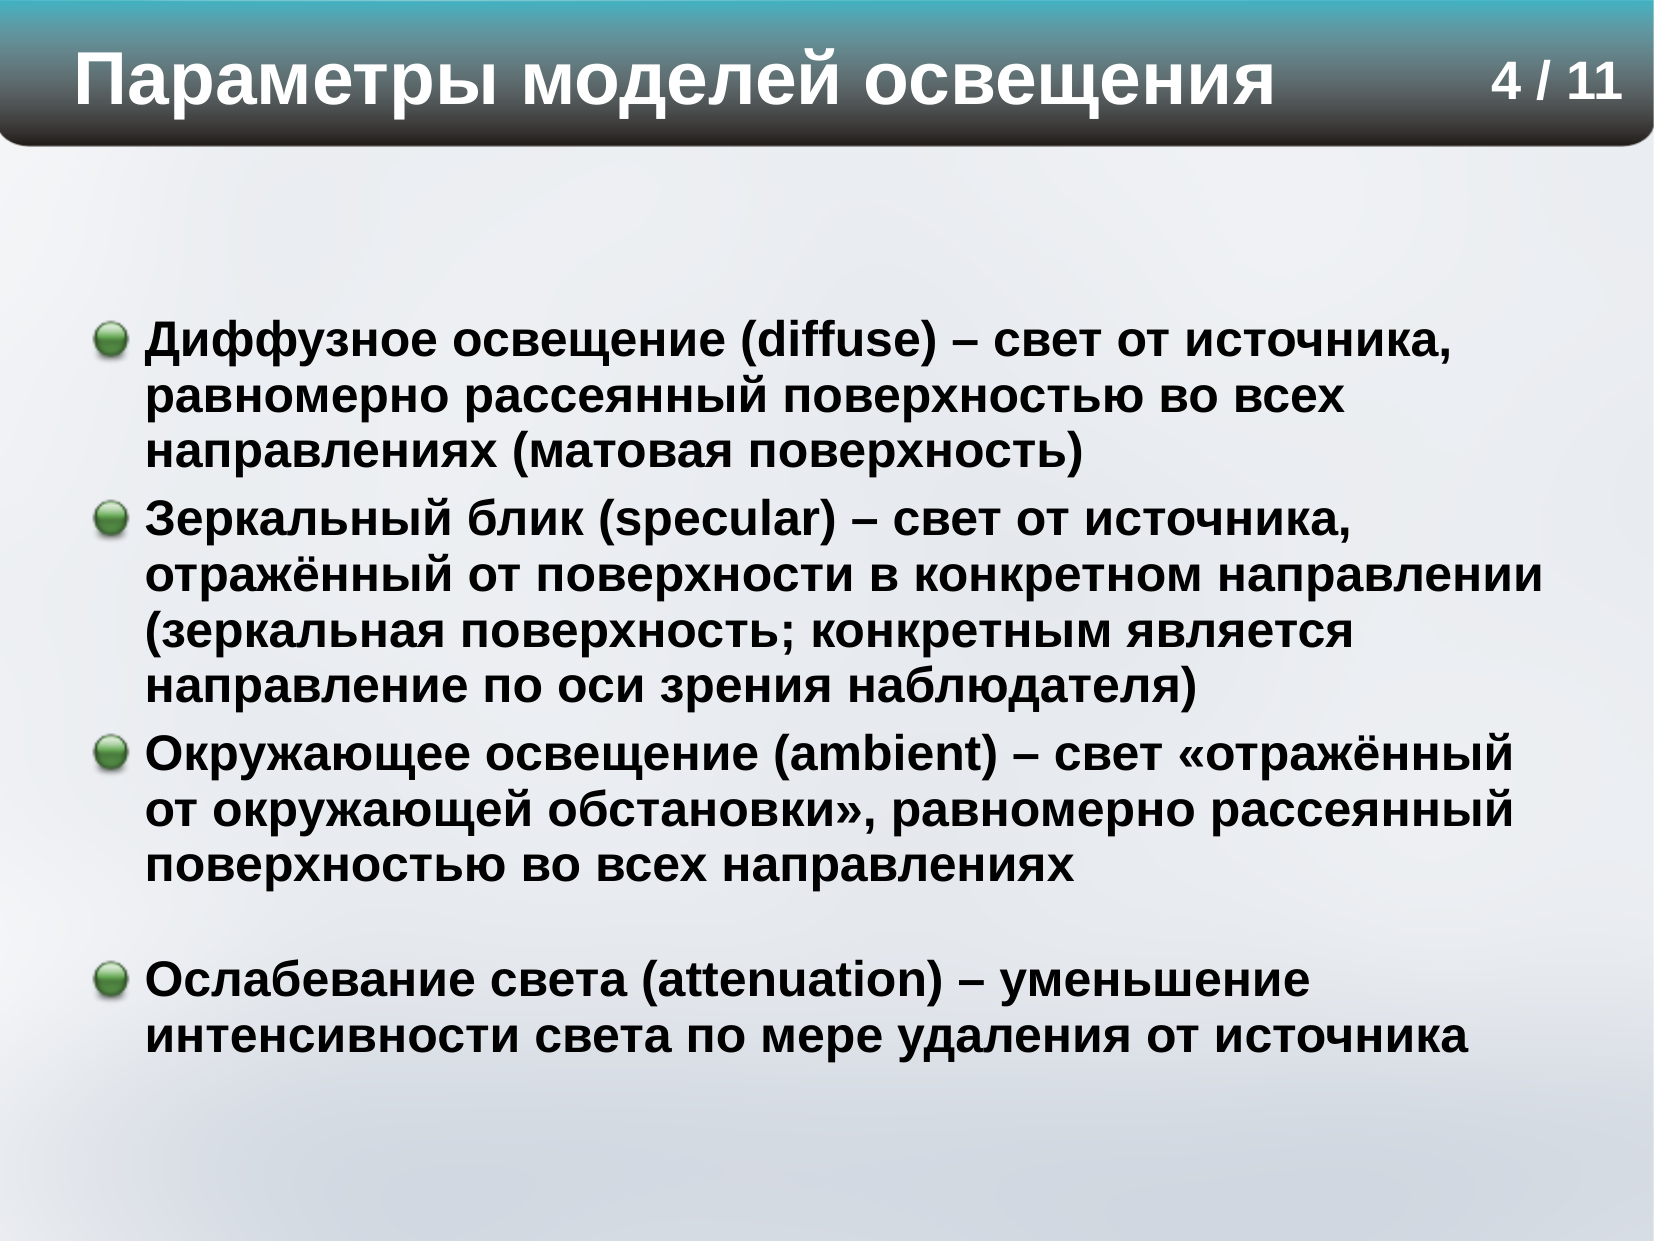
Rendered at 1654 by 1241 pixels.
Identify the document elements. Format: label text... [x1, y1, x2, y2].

text_box Параметры моделей освещения [59, 29, 1359, 129]
picture [0, 0, 1654, 1241]
text_box <number> / 11 [1476, 42, 1654, 179]
text_box Диффузное освещение (diffuse) – свет от источника, равномерно рассеянный поверхностью во всех направлениях (матовая поверхность) Зеркальный блик (specular) – свет от источника, отражённый от поверхности в конкретном направлении (зеркальная поверхность; конкретным является направление по оси зрения наблюдателя) Окружающее освещение (ambient) – свет «отражённый от окружающей обстановки», равномерно рассеянный поверхностью во всех направлениях Ослабевание света (attenuation) – уменьшение интенсивности света по мере удаления от источника [70, 248, 1595, 1071]
